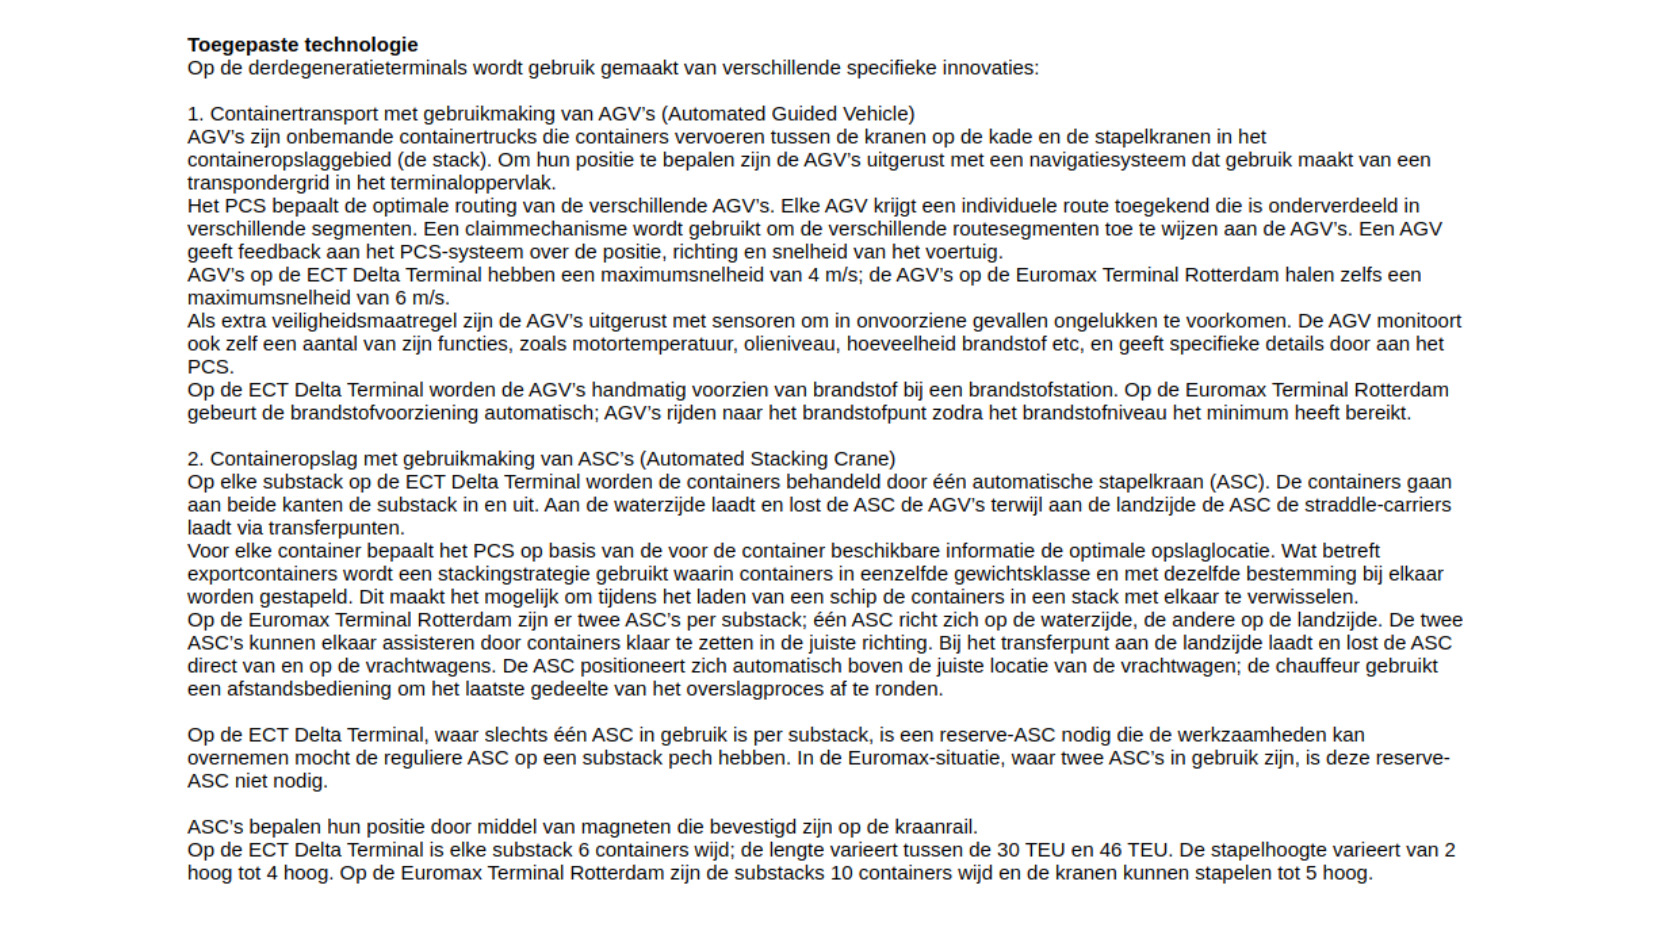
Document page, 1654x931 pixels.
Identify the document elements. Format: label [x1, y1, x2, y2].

picture [174, 30, 1471, 901]
